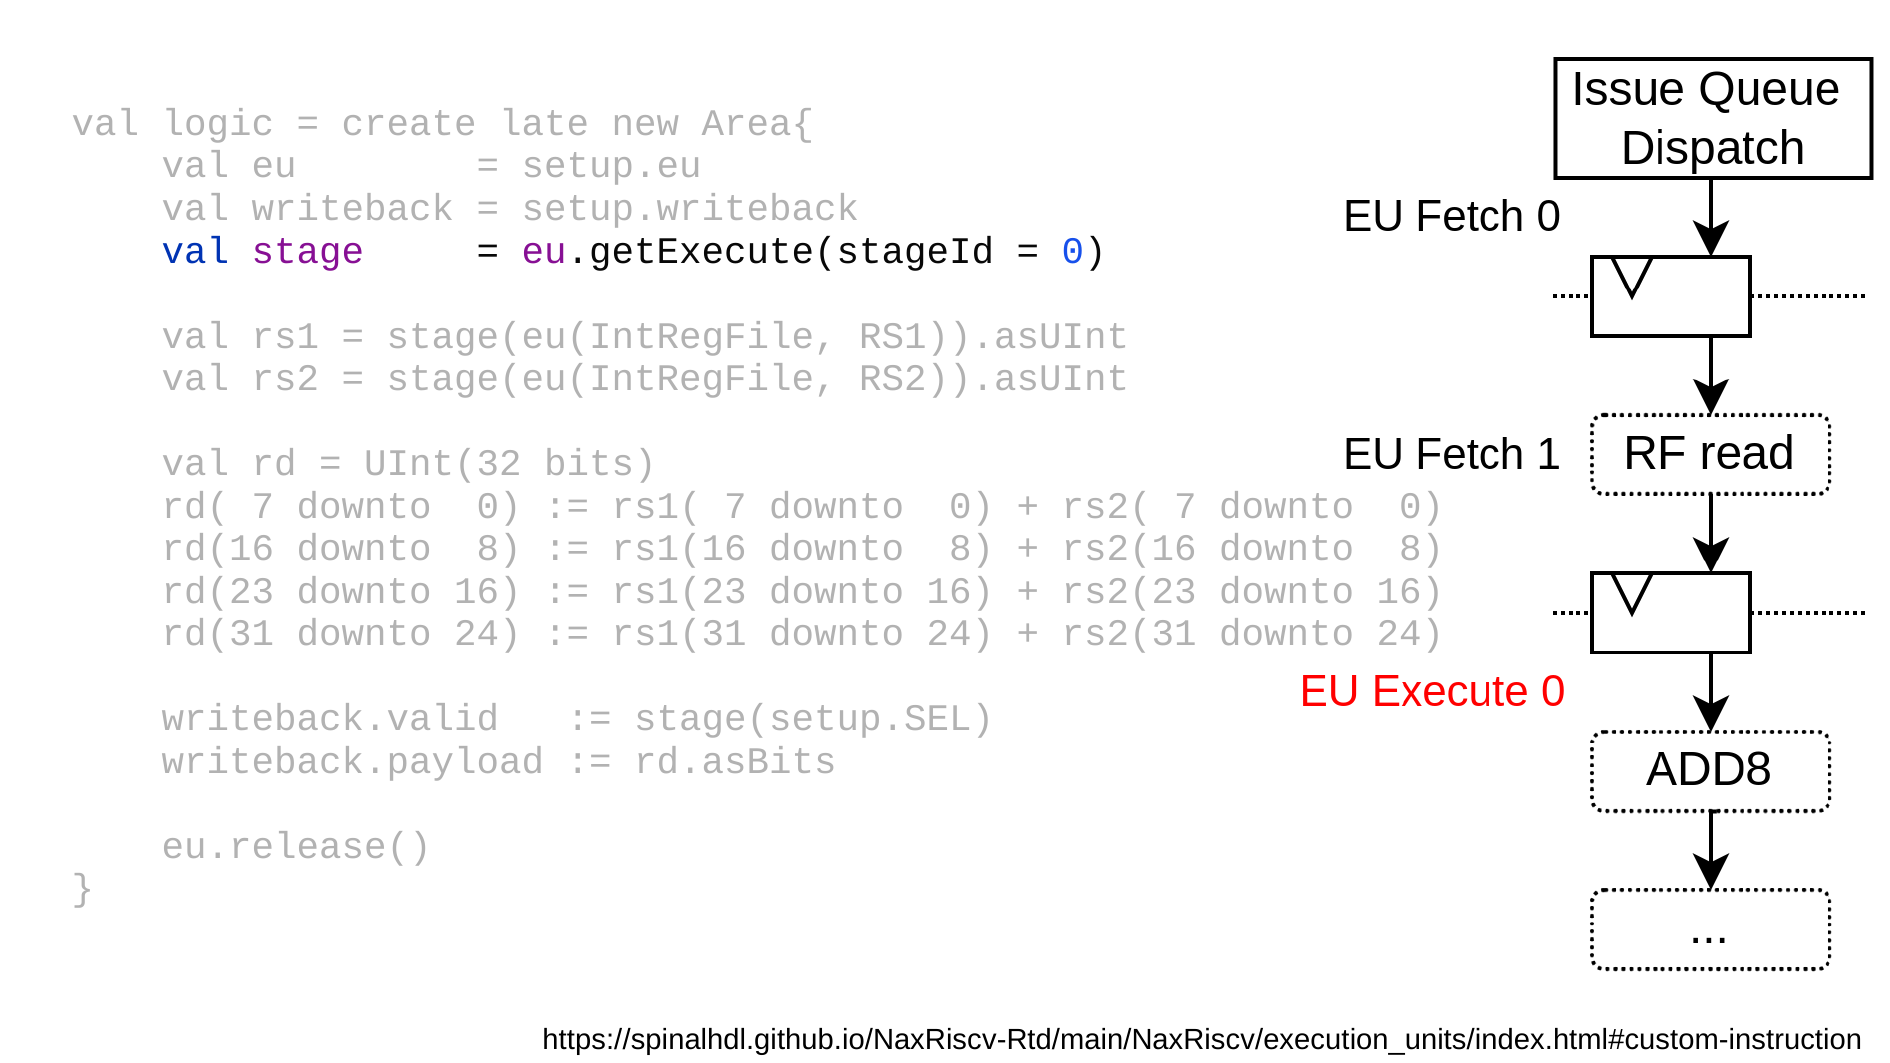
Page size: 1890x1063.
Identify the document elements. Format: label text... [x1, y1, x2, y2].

text_box https://spinalhdl.github.io/NaxRiscv-Rtd/main/NaxRiscv/execution_units/index.html#custom-instruction [527, 1015, 1890, 1063]
picture [1234, 17, 1890, 1014]
text_box val logic = create late new Area{ val eu = setup.eu val writeback = setup.writeback val stage = eu.getExecute(stageId = 0) val rs1 = stage(eu(IntRegFile, RS1)).asUInt val rs2 = stage(eu(IntRegFile, RS2)).asUInt val rd = UInt(32 bits) rd( 7 downto 0) := rs1( 7 downto 0) + rs2( 7 downto 0) rd(16 downto 8) := rs1(16 downto 8) + rs2(16 downto 8) rd(23 downto 16) := rs1(23 downto 16) + rs2(23 downto 16) rd(31 downto 24) := rs1(31 downto 24) + rs2(31 downto 24) writeback.valid := stage(setup.SEL) writeback.payload := rd.asBits eu.release() } [11, 11, 1868, 1063]
